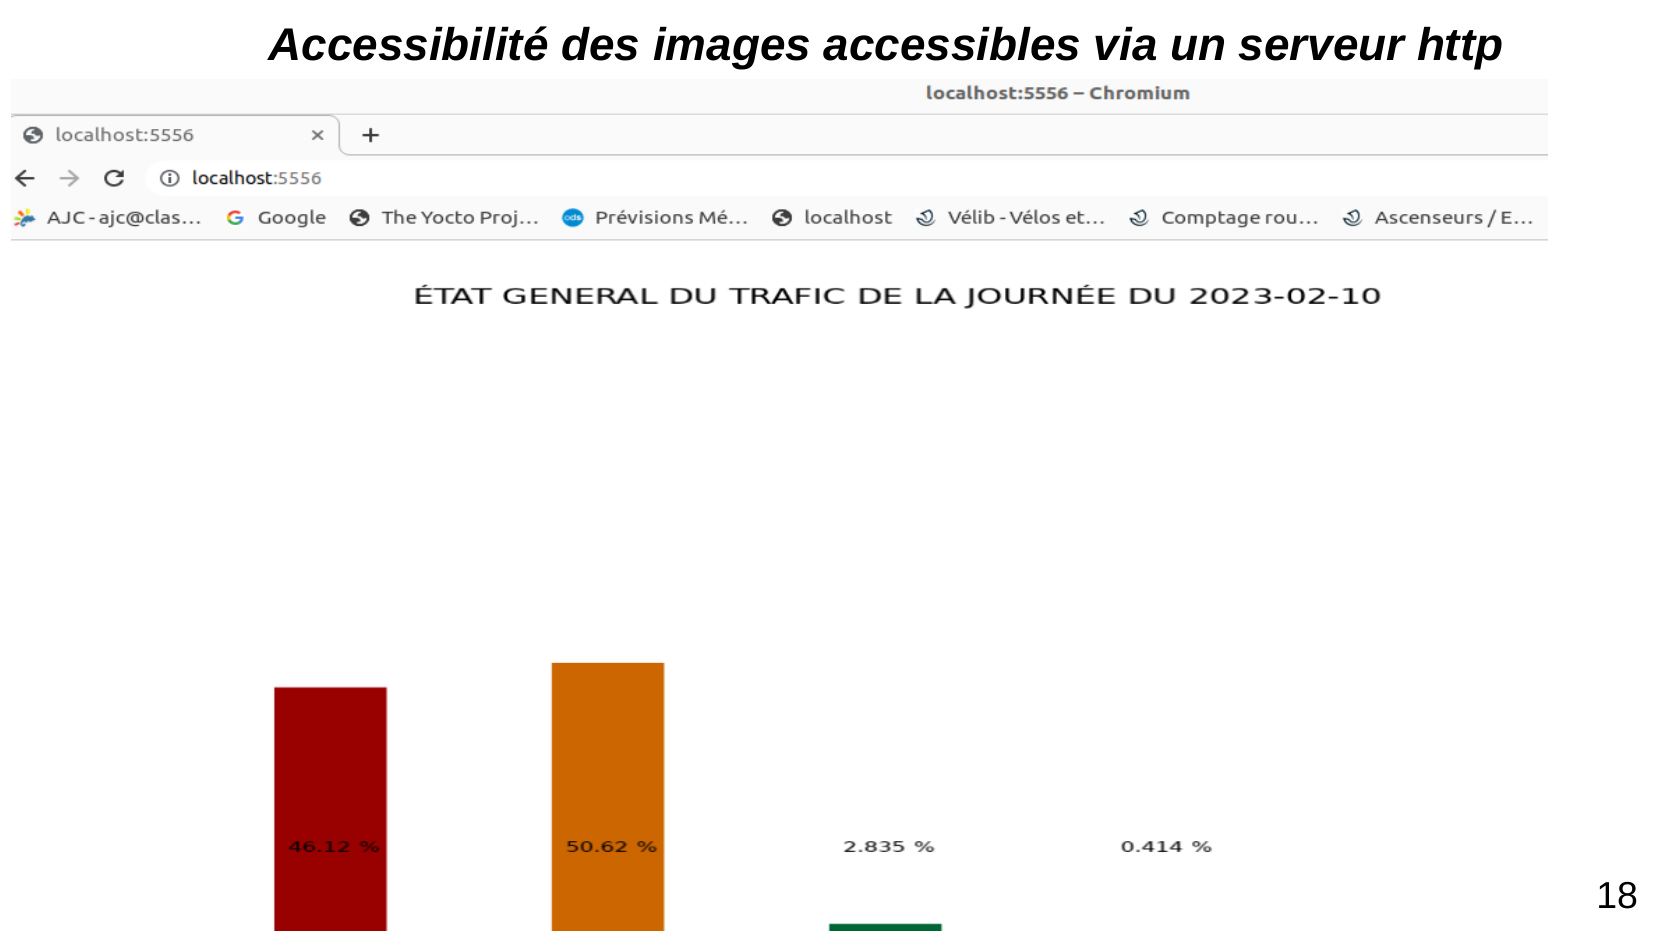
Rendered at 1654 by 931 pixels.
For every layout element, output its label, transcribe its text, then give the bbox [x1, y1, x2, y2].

picture [11, 79, 1548, 931]
text_box Accessibilité des images accessibles via un serveur http [218, 11, 1520, 78]
text_box <numéro> [1581, 867, 1654, 931]
